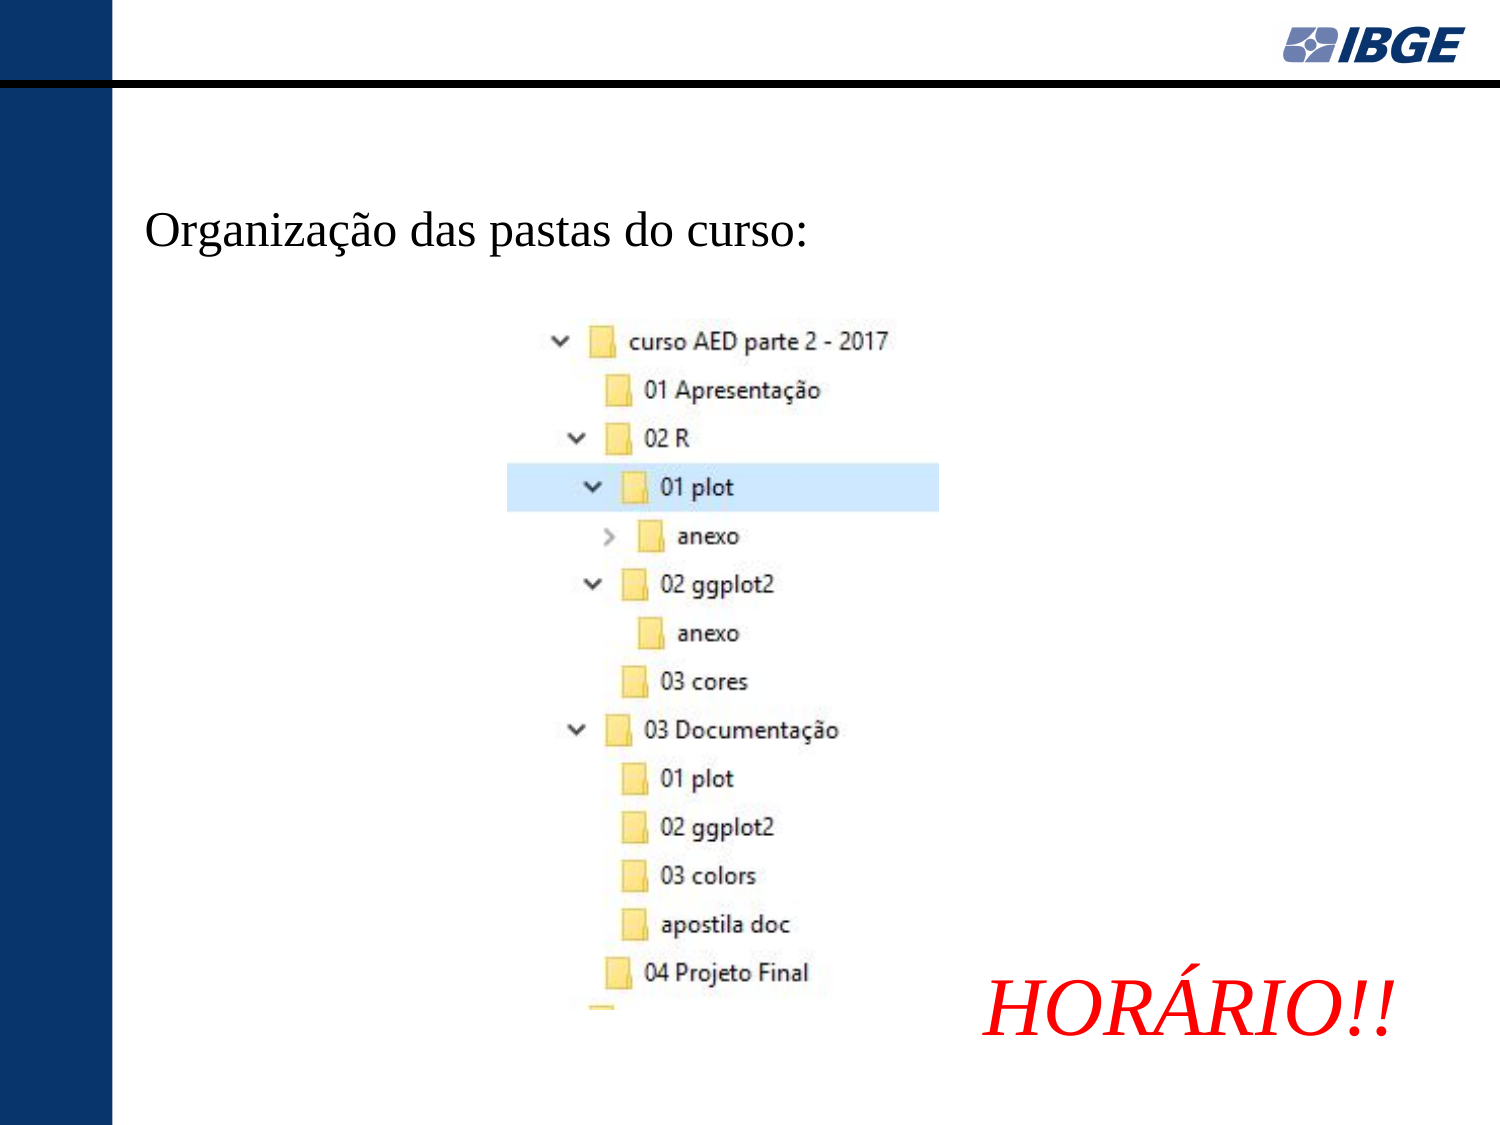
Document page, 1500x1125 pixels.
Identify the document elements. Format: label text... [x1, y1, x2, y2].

picture [507, 318, 939, 1010]
text_box Organização das pastas do curso: [129, 188, 825, 264]
picture [1273, 20, 1468, 64]
text_box HORÁRIO!! [968, 944, 1414, 1060]
